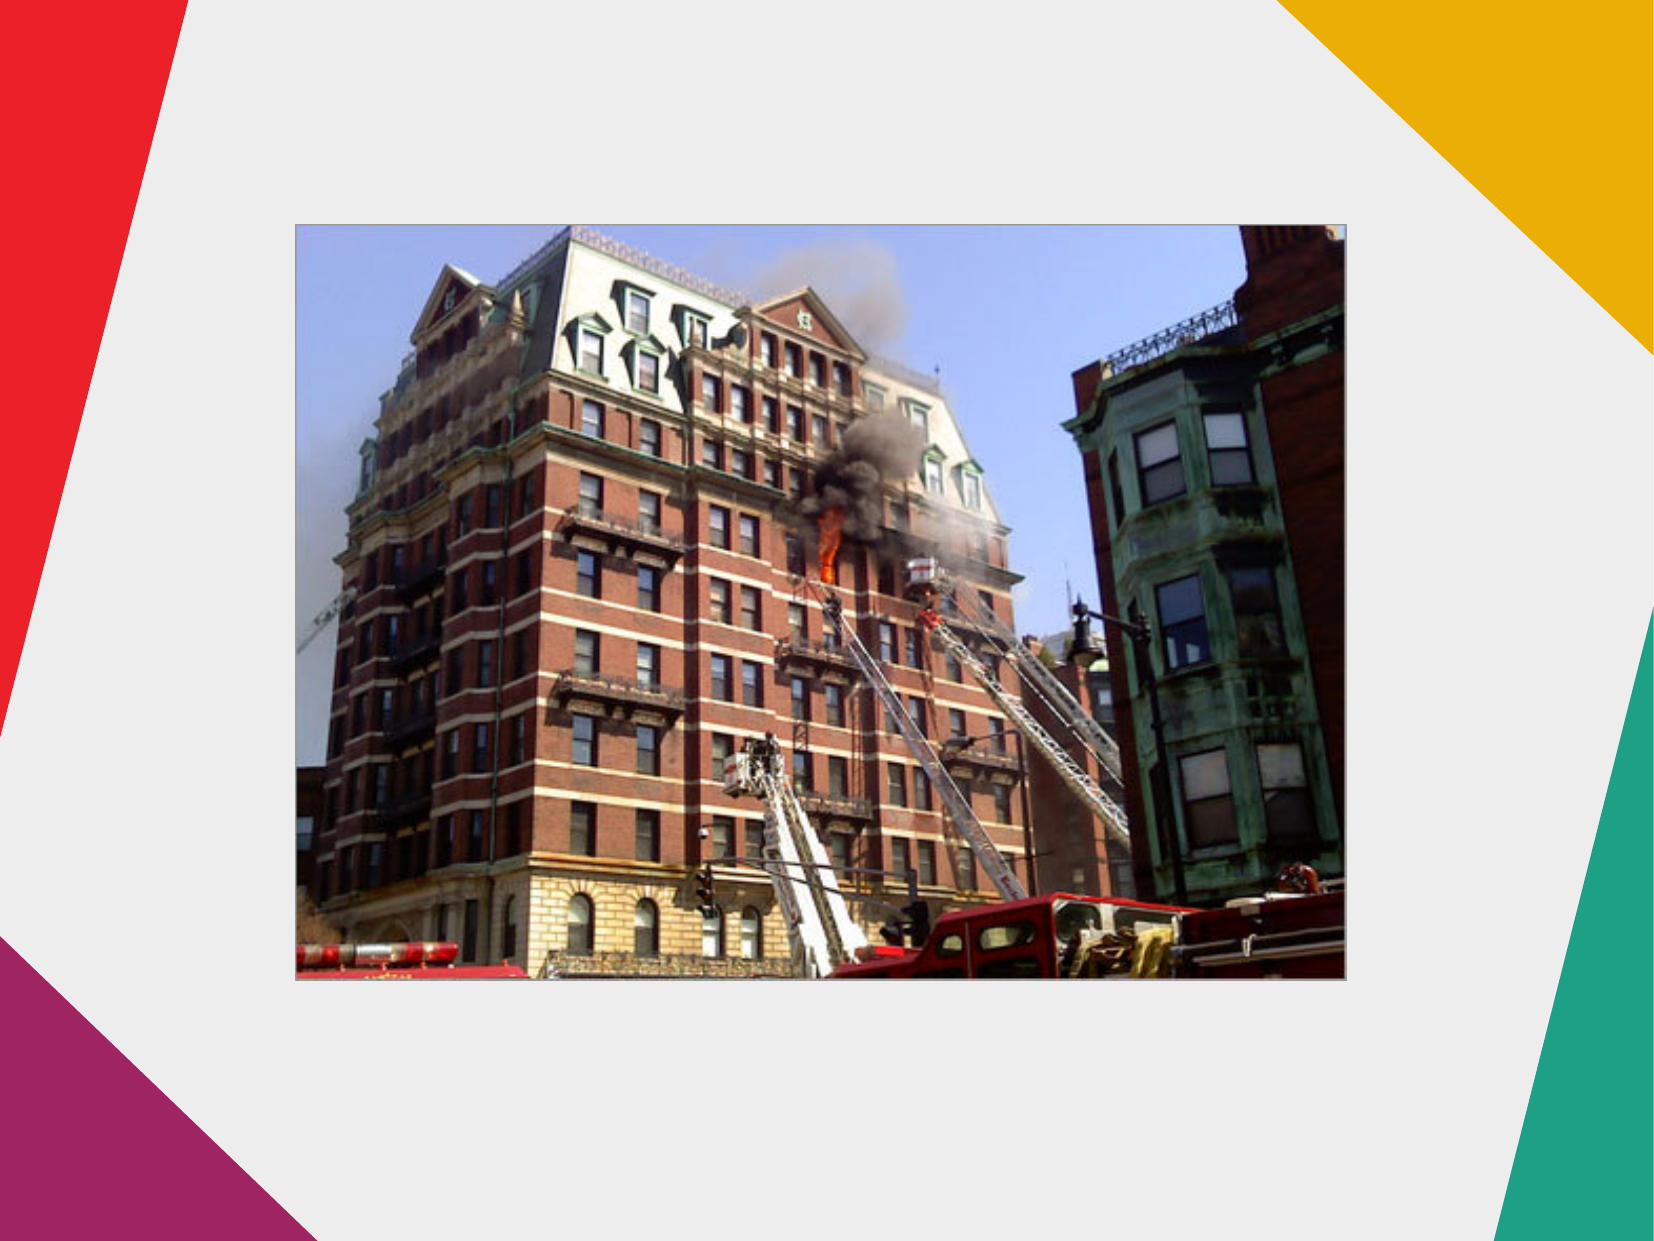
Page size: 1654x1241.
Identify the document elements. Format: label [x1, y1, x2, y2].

picture [295, 224, 1347, 981]
